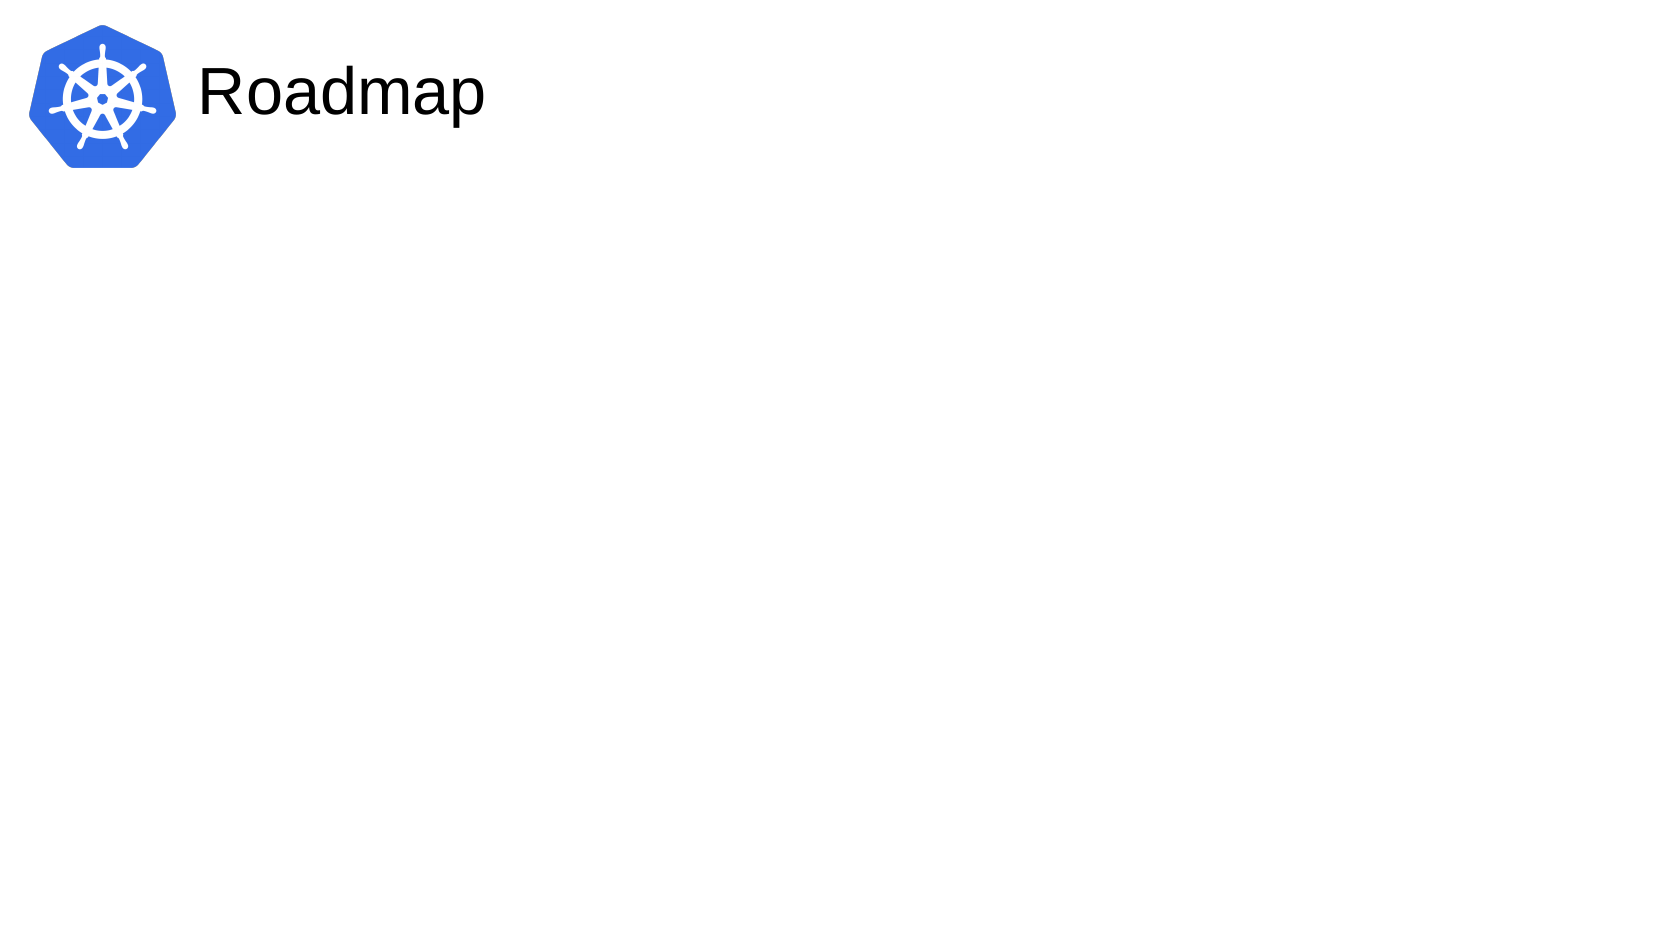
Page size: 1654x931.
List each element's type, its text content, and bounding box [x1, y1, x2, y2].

picture [27, 23, 178, 170]
text_box Roadmap [183, 47, 609, 142]
